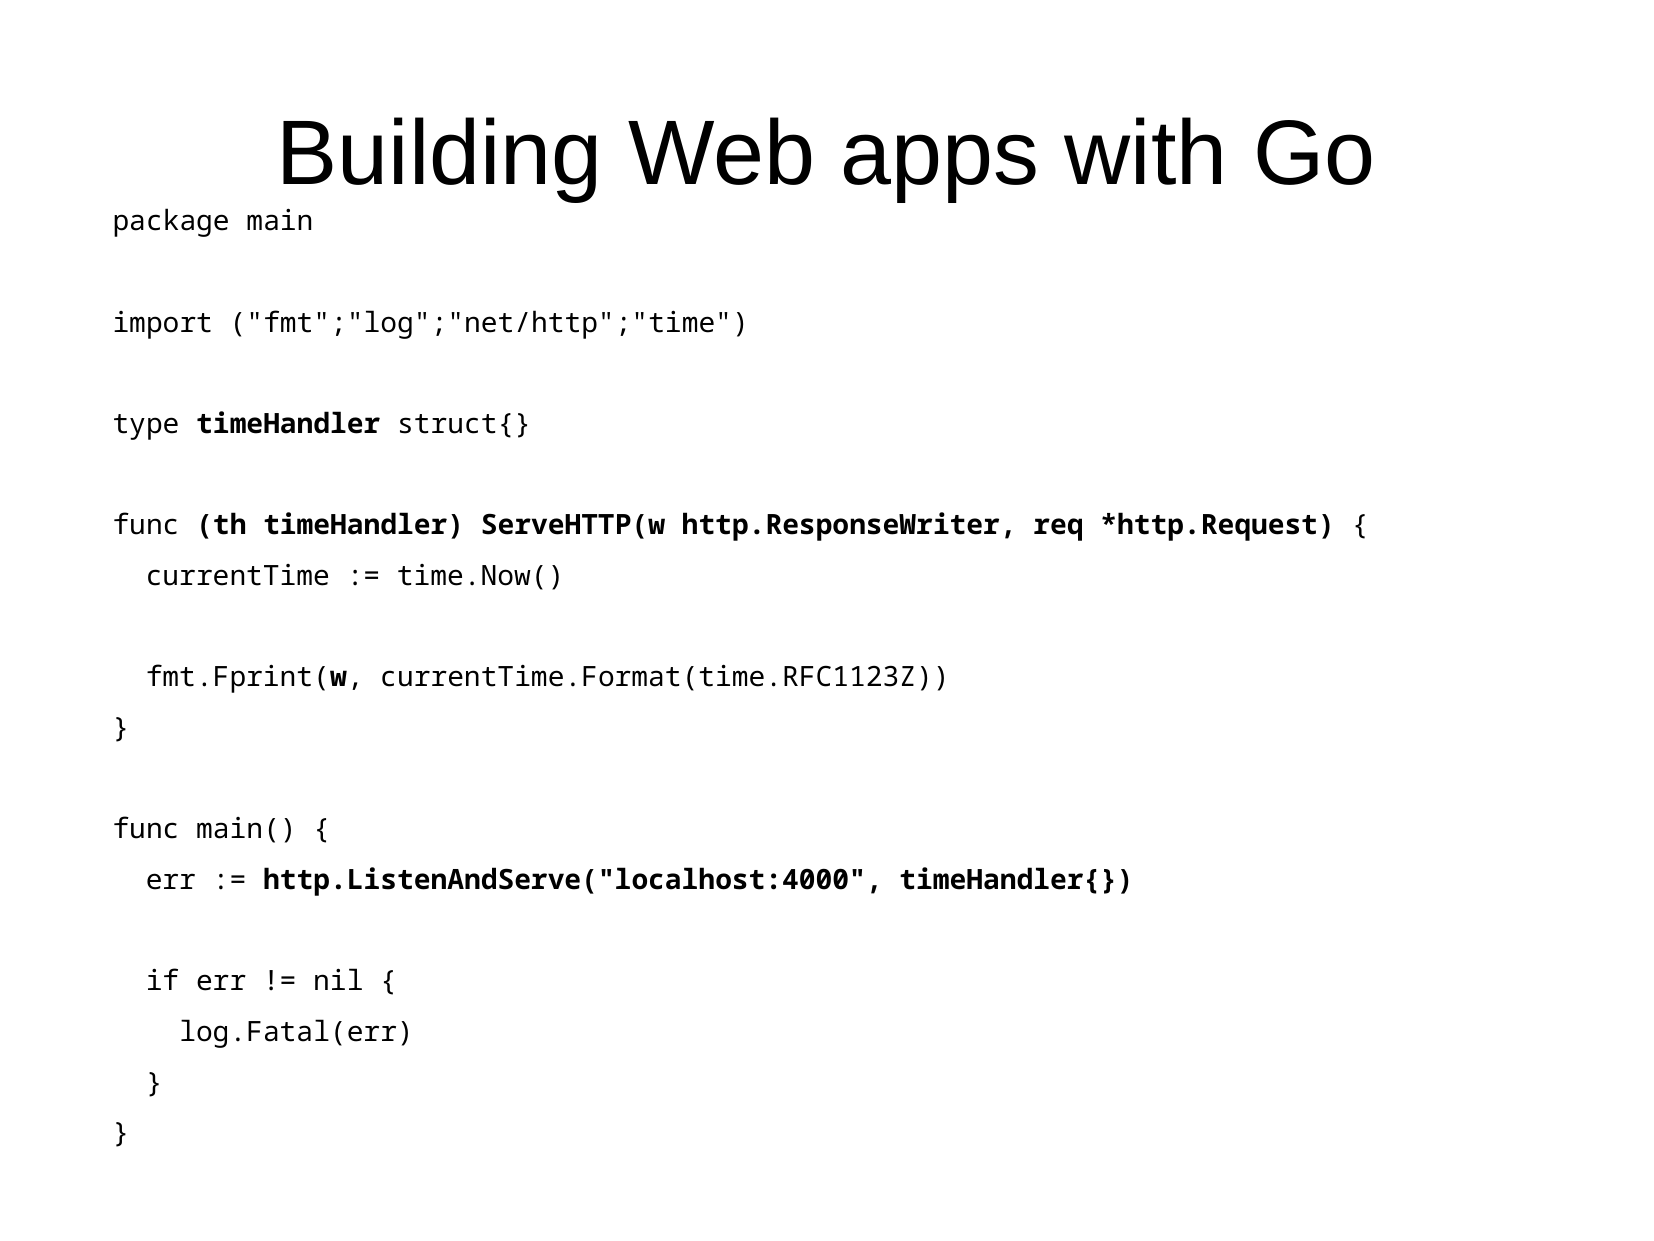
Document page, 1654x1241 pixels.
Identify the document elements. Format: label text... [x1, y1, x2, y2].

title Building Web apps with Go [82, 49, 1571, 200]
list package main import ("fmt";"log";"net/http";"time") type timeHandler struct{} func (th timeHandler) ServeHTTP(w http.ResponseWriter, req *http.Request) { currentTime := time.Now() fmt.Fprint(w, currentTime.Format(time.RFC1123Z)) } func main() { err := http.ListenAndServe("localhost:4000", timeHandler{}) if err != nil { log.Fatal(err) } } [82, 200, 1571, 1158]
